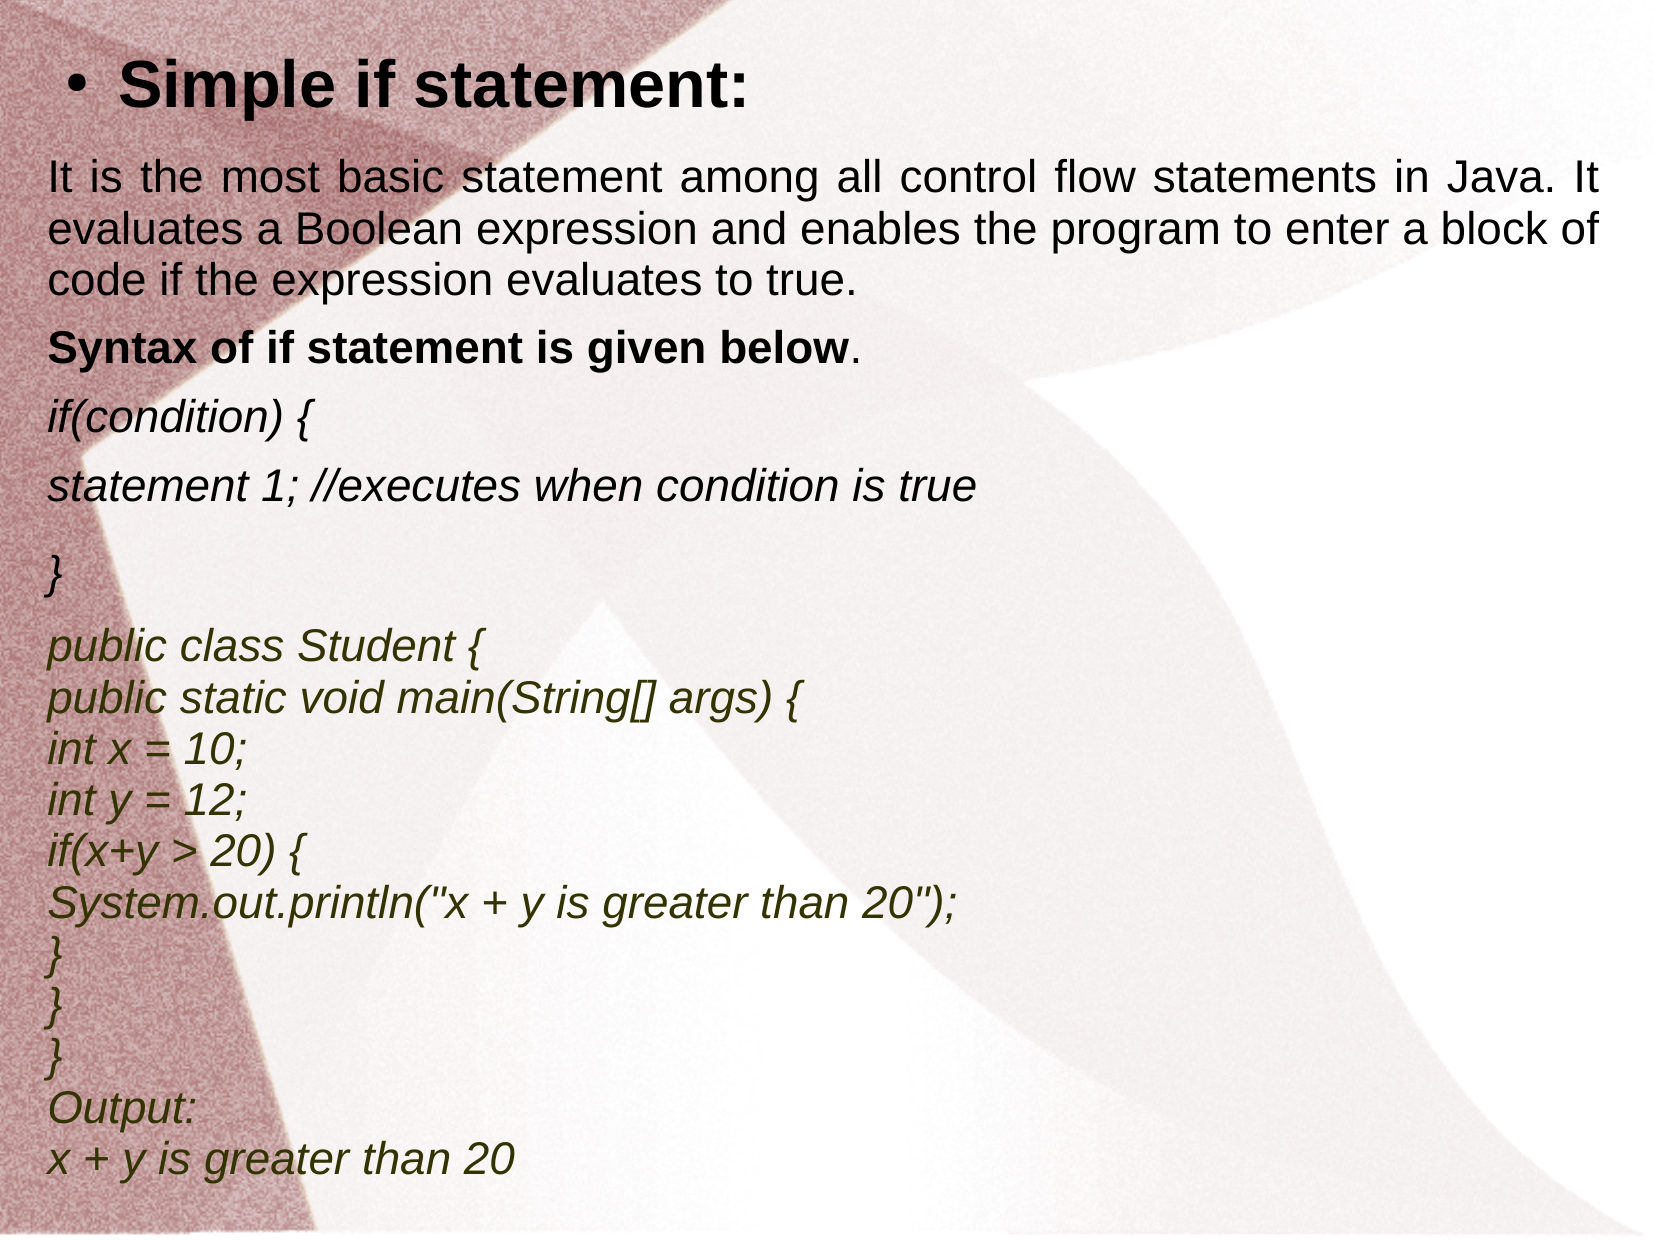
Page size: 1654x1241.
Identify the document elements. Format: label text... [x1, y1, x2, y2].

picture [0, 0, 1654, 1241]
list Simple if statement: It is the most basic statement among all control flow statements in Java. It evaluates a Boolean expression and enables the program to enter a block of code if the expression evaluates to true. Syntax of if statement is given below. if(condition) { statement 1; //executes when condition is true } public class Student { public static void main(String[] args) { int x = 10; int y = 12; if(x+y > 20) { System.out.println("x + y is greater than 20"); } } } Output: x + y is greater than 20 [47, 47, 1601, 1205]
